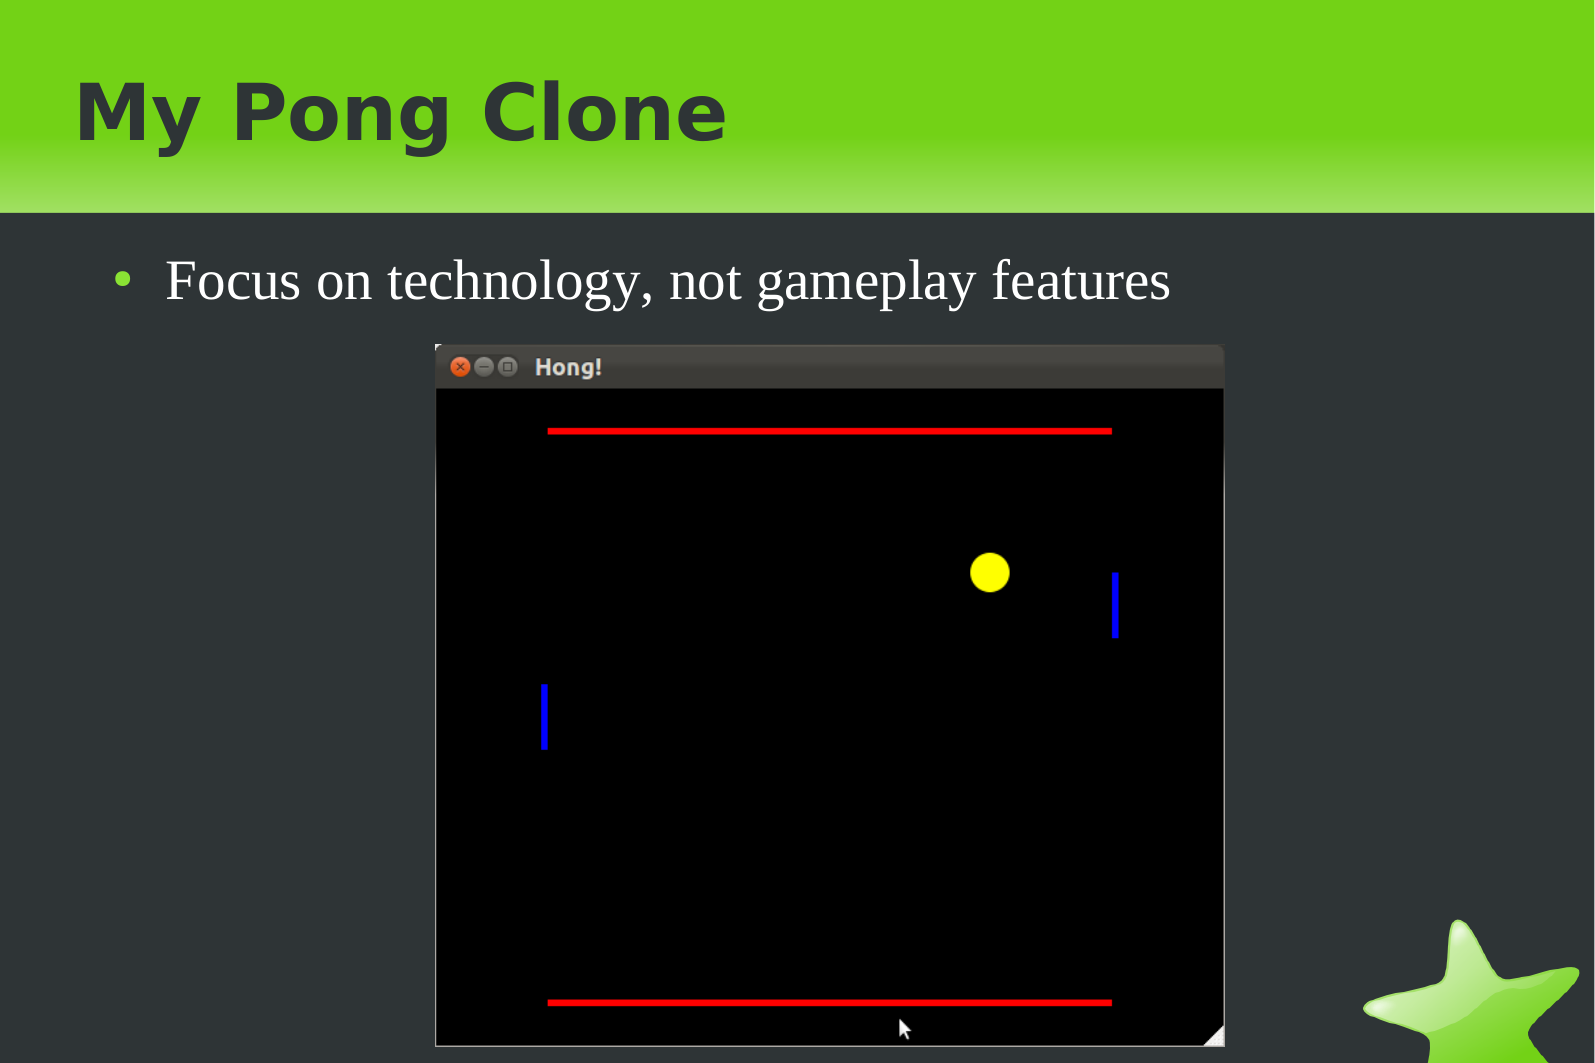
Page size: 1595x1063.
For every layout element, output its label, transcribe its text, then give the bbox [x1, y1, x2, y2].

list Focus on technology, not gameplay features [79, 248, 1515, 951]
title My Pong Clone [74, 25, 1510, 203]
picture [0, 0, 1595, 1063]
